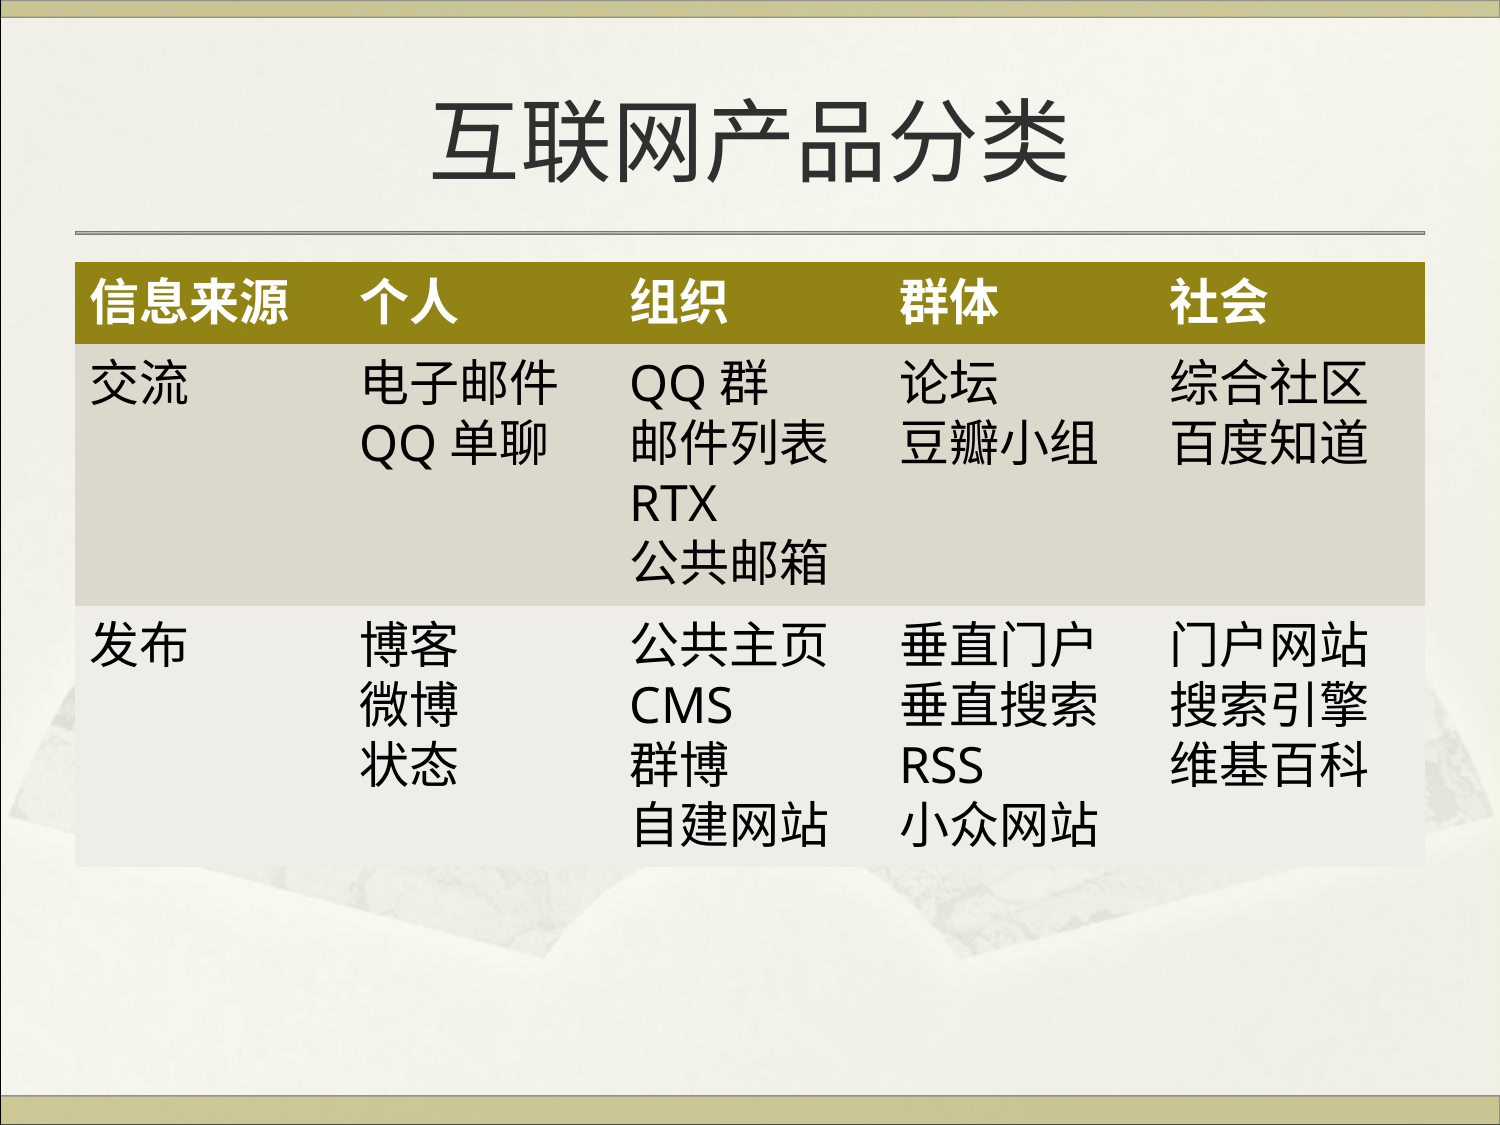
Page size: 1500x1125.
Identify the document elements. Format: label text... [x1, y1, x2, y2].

table_cell 发布 [75, 606, 345, 867]
picture [0, 0, 1500, 1125]
title 互联网产品分类 [75, 45, 1426, 233]
table_cell 论坛 豆瓣小组 [885, 344, 1155, 606]
table_cell 综合社区 百度知道 [1155, 344, 1425, 606]
table_cell 门户网站 搜索引擎 维基百科 [1155, 606, 1425, 867]
table_header 个人 [345, 262, 615, 344]
table_cell QQ群 邮件列表 RTX 公共邮箱 [615, 344, 885, 606]
table_header 组织 [615, 262, 885, 344]
table_header 社会 [1155, 262, 1425, 344]
table_header 信息来源 [75, 262, 345, 344]
table_cell 垂直门户 垂直搜索 RSS 小众网站 [885, 606, 1155, 867]
table_cell 博客 微博 状态 [345, 606, 615, 867]
table_cell 公共主页 CMS 群博 自建网站 [615, 606, 885, 867]
table_cell 电子邮件 QQ单聊 [345, 344, 615, 606]
table_header 群体 [885, 262, 1155, 344]
table_cell 交流 [75, 344, 345, 606]
